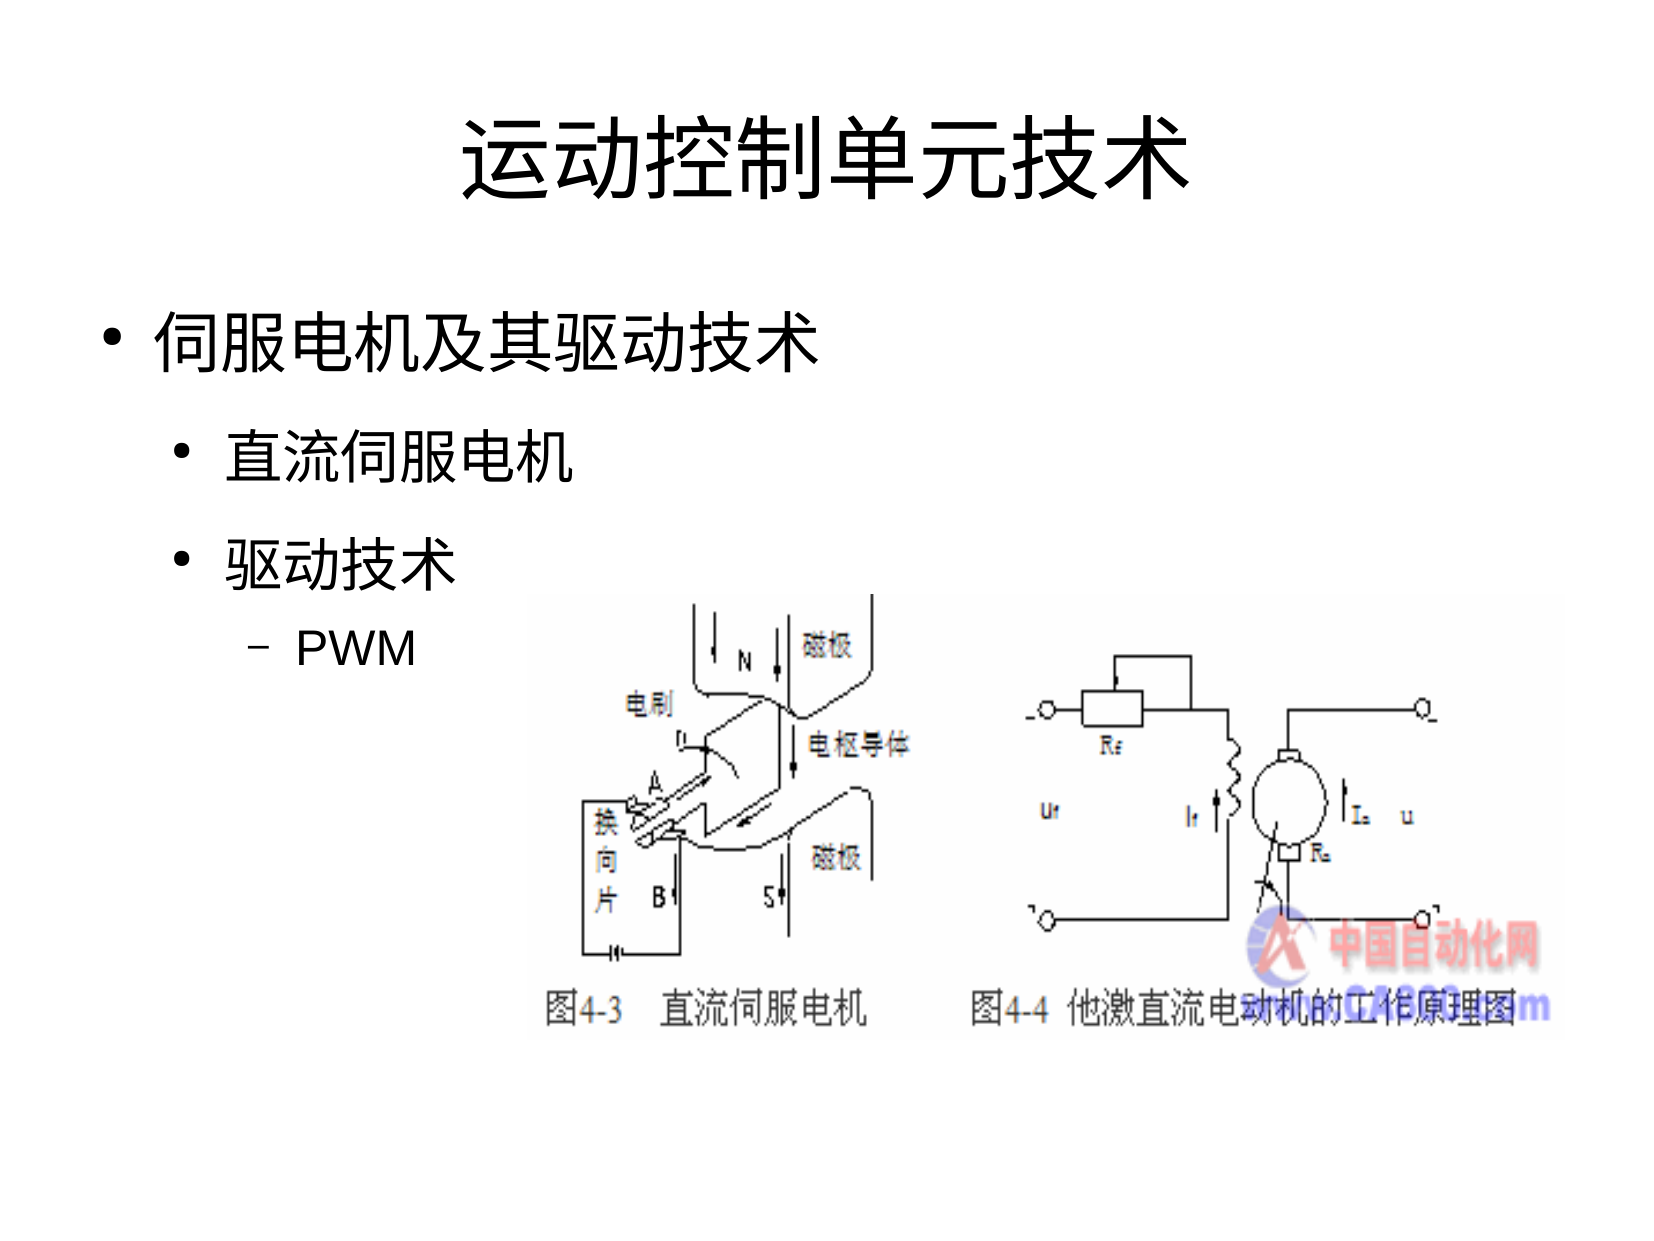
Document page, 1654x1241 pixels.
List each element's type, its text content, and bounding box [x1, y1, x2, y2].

title 运动控制单元技术 [82, 49, 1571, 257]
list 伺服电机及其驱动技术 直流伺服电机 驱动技术 PWM [82, 290, 1571, 1094]
picture [527, 594, 1565, 1040]
